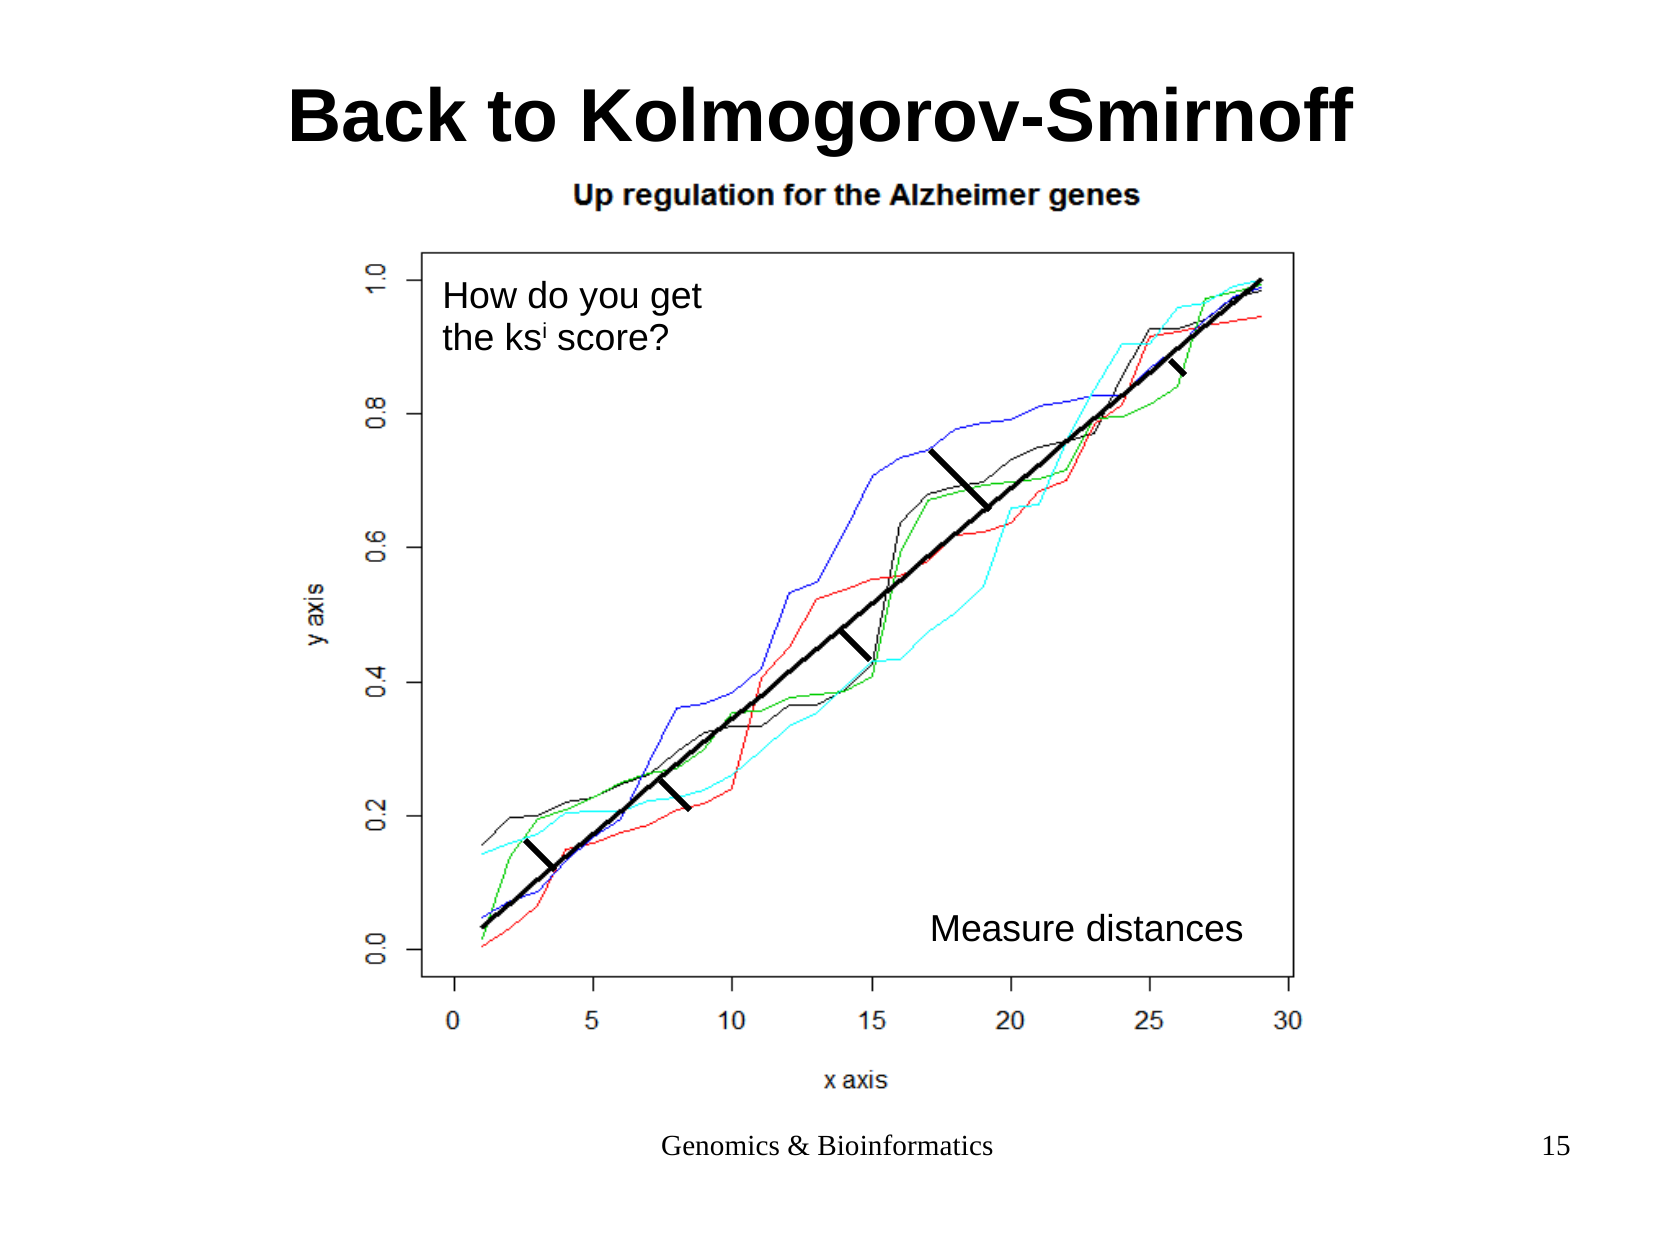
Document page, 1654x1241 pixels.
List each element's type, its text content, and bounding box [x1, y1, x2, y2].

text_box Measure distances [915, 900, 1276, 957]
text_box How do you get the ksi score? [427, 267, 756, 367]
picture [294, 166, 1360, 1126]
text_box Back to Kolmogorov-Smirnoff [272, 66, 1381, 166]
